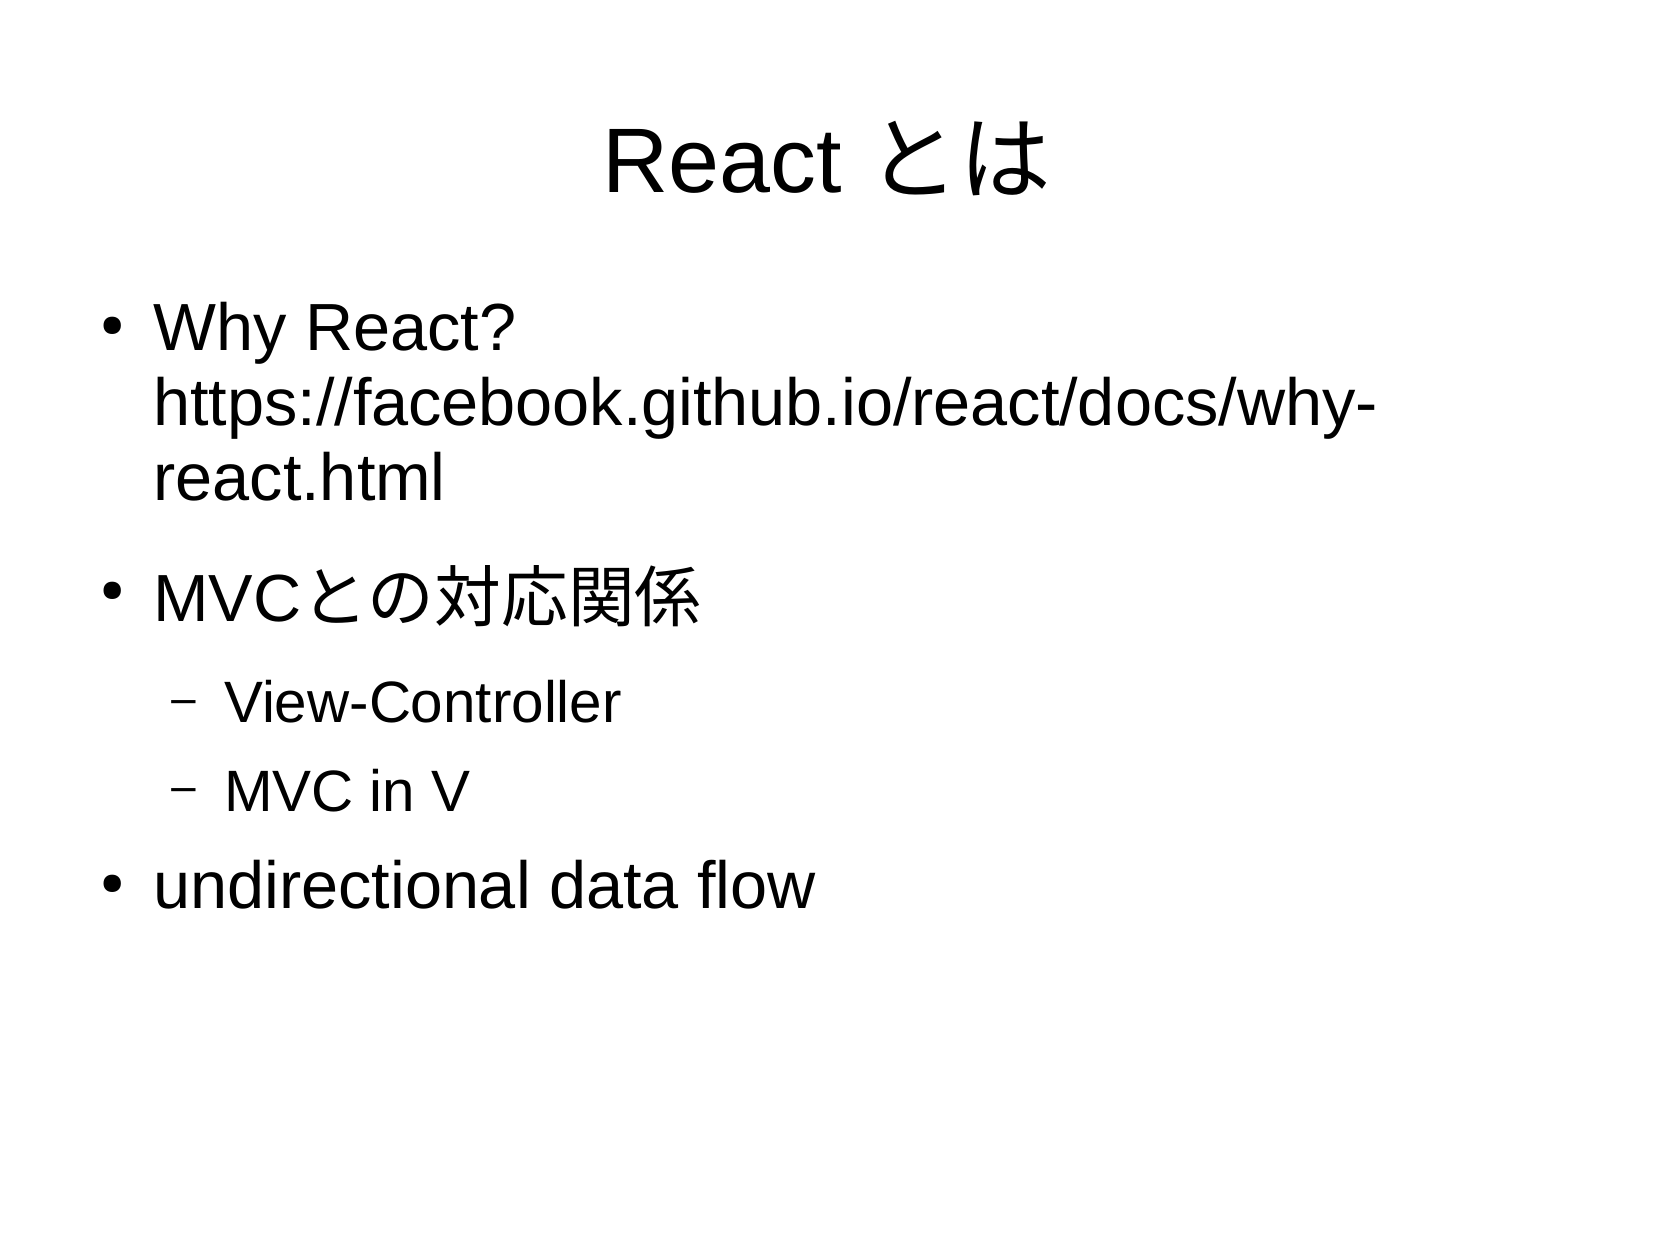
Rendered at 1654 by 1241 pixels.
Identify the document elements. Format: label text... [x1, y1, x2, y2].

title React とは [82, 49, 1571, 257]
list Why React? https://facebook.github.io/react/docs/why-react.html MVCとの対応関係 View-Controller MVC in V undirectional data flow [82, 290, 1571, 1010]
